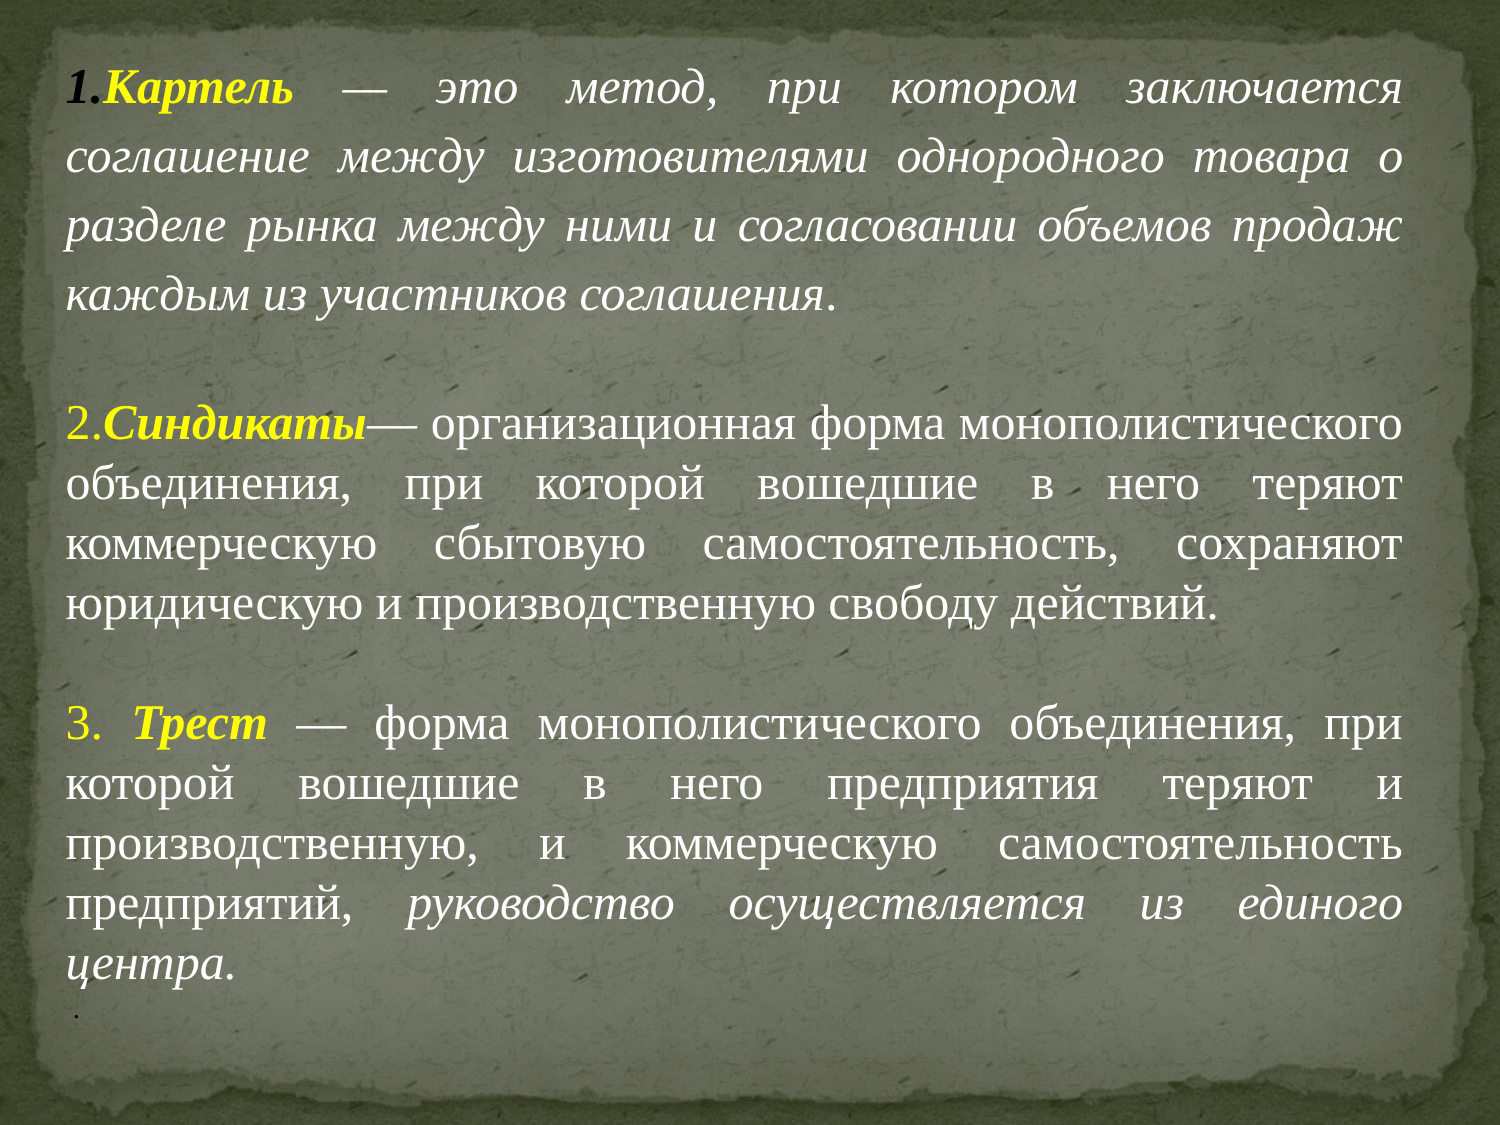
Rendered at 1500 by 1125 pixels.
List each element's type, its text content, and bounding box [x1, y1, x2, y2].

text_box Картель — это метод, при котором заключается соглашение между изготовителями однородного товара о разделе рынка между ними и согласовании объемов продаж каждым из участников соглашения. 2.Синдикаты— организационная форма монополистического объединения, при которой вошедшие в него теряют коммерческую сбытовую самостоятельность, сохраняют юридическую и производственную свободу действий. 3. Трест — форма монополистического объединения, при которой вошедшие в него предприятия теряют и производственную, и коммерческую самостоятельность предприятий, руководство осуществляется из единого центра. . [51, 37, 1418, 1125]
